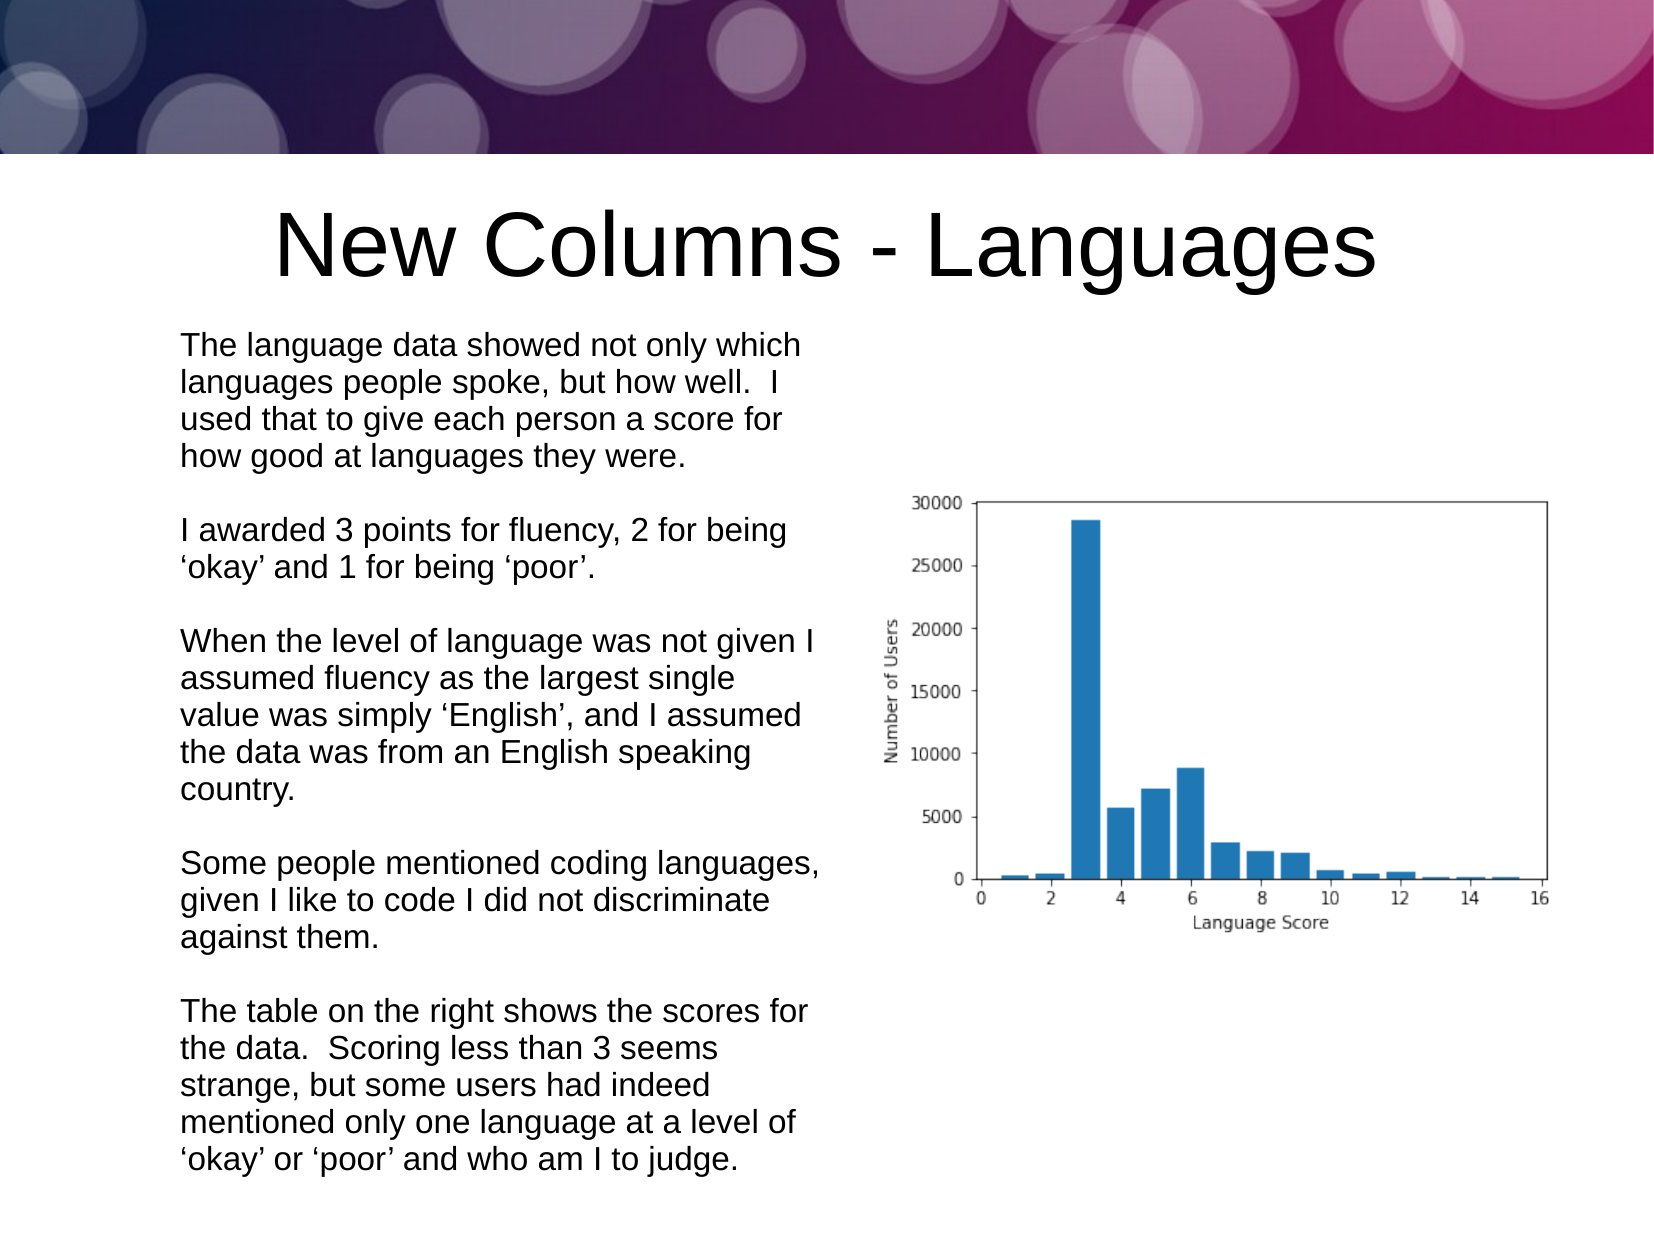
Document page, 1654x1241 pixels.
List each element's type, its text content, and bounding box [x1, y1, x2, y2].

text_box The language data showed not only which languages people spoke, but how well. I used that to give each person a score for how good at languages they were. I awarded 3 points for fluency, 2 for being ‘okay’ and 1 for being ‘poor’. When the level of language was not given I assumed fluency as the largest single value was simply ‘English’, and I assumed the data was from an English speaking country. Some people mentioned coding languages, given I like to code I did not discriminate against them. The table on the right shows the scores for the data. Scoring less than 3 seems strange, but some users had indeed mentioned only one language at a level of ‘okay’ or ‘poor’ and who am I to judge. [165, 318, 839, 1186]
picture [0, 0, 1654, 154]
picture [874, 484, 1564, 945]
title New Columns - Languages [82, 159, 1571, 331]
